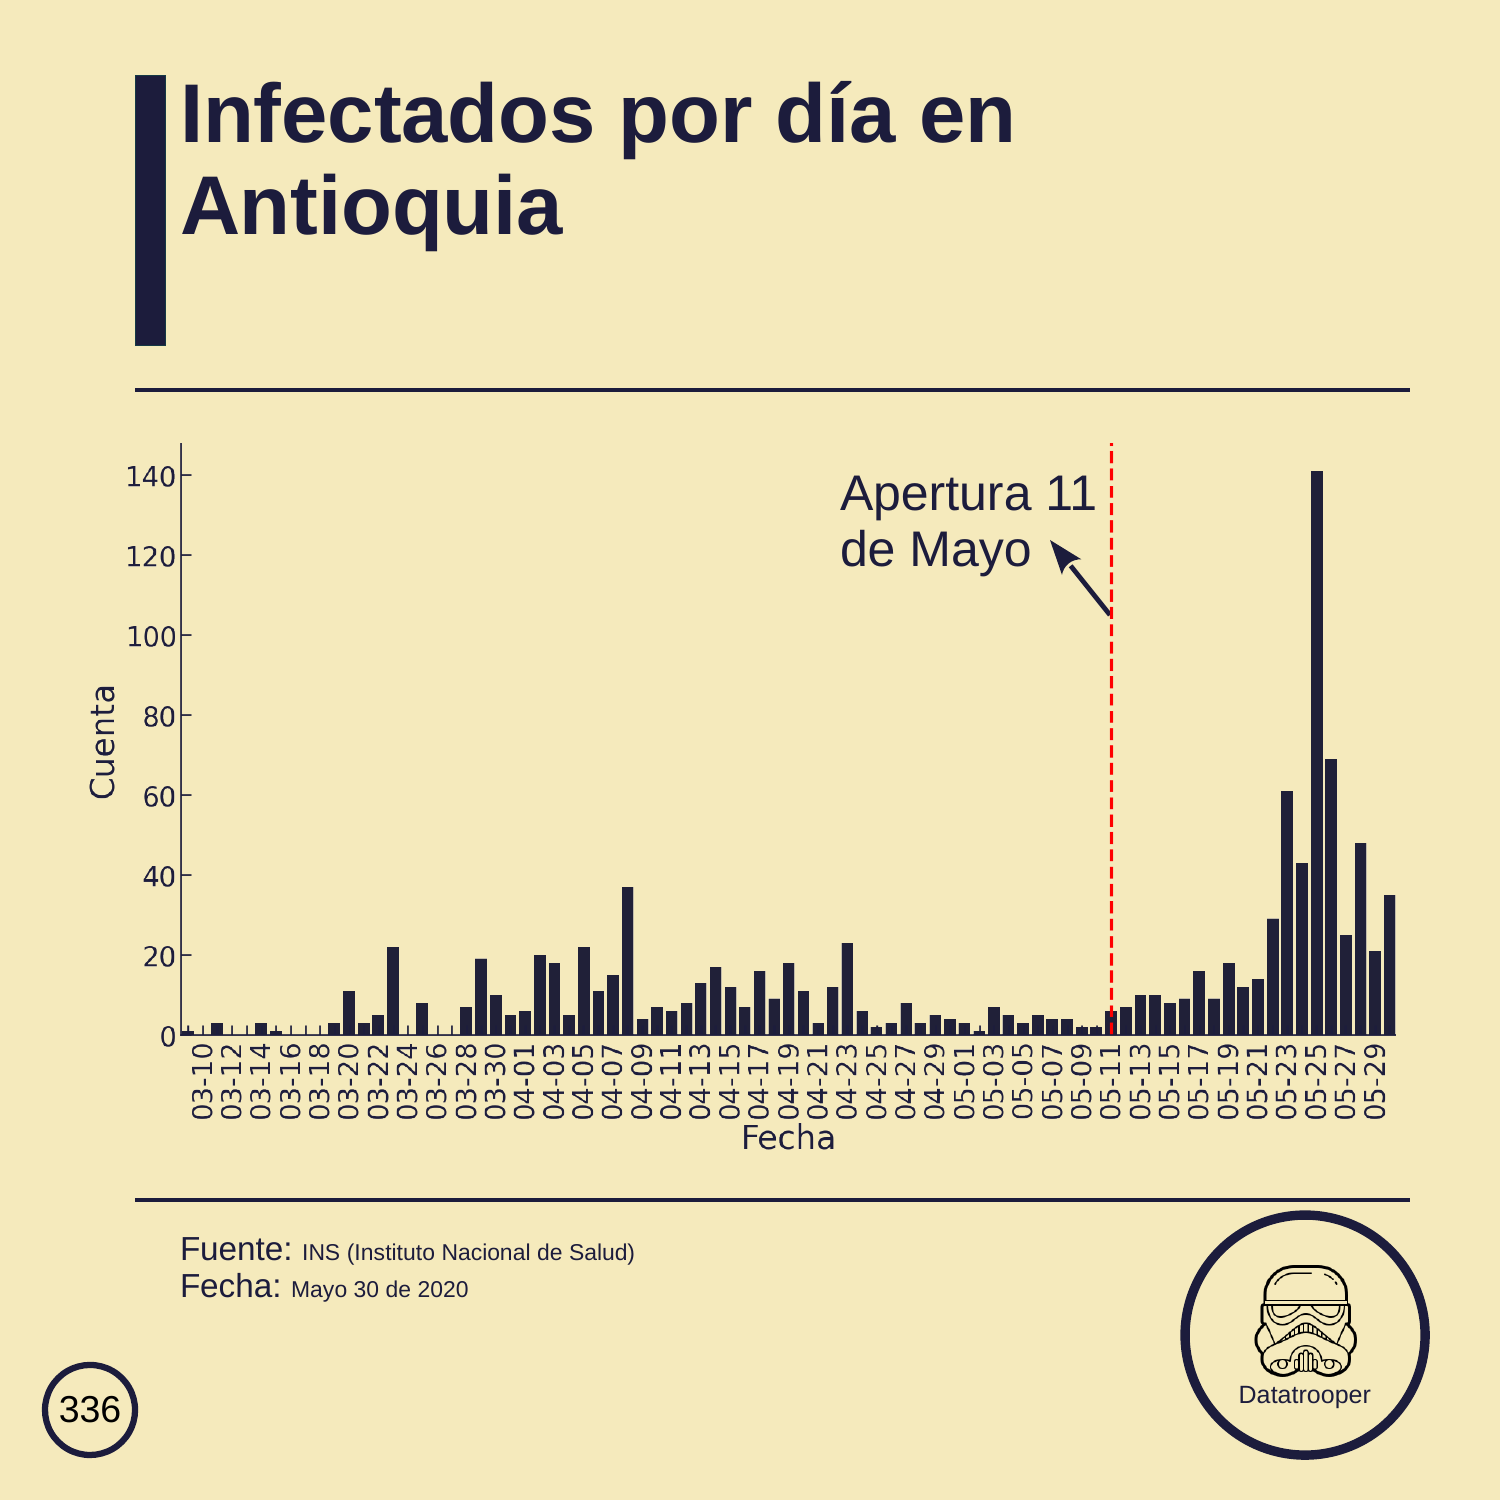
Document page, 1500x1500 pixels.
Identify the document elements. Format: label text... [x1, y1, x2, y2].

picture [87, 443, 1396, 1156]
text_box Datatrooper [1230, 1379, 1381, 1411]
text_box [1185, 1215, 1426, 1456]
text_box 336 [45, 1364, 136, 1456]
text_box [135, 75, 166, 346]
title Fuente: INS (Instituto Nacional de Salud) Fecha: Mayo 30 de 2020 [180, 1202, 1201, 1342]
title Fuente: INS (Instituto Nacional de Salud) Fecha: Mayo 30 de 2020 [180, 1193, 1201, 1198]
title Infectados por día en Antioquia [180, 64, 1351, 255]
picture [1230, 1245, 1381, 1379]
